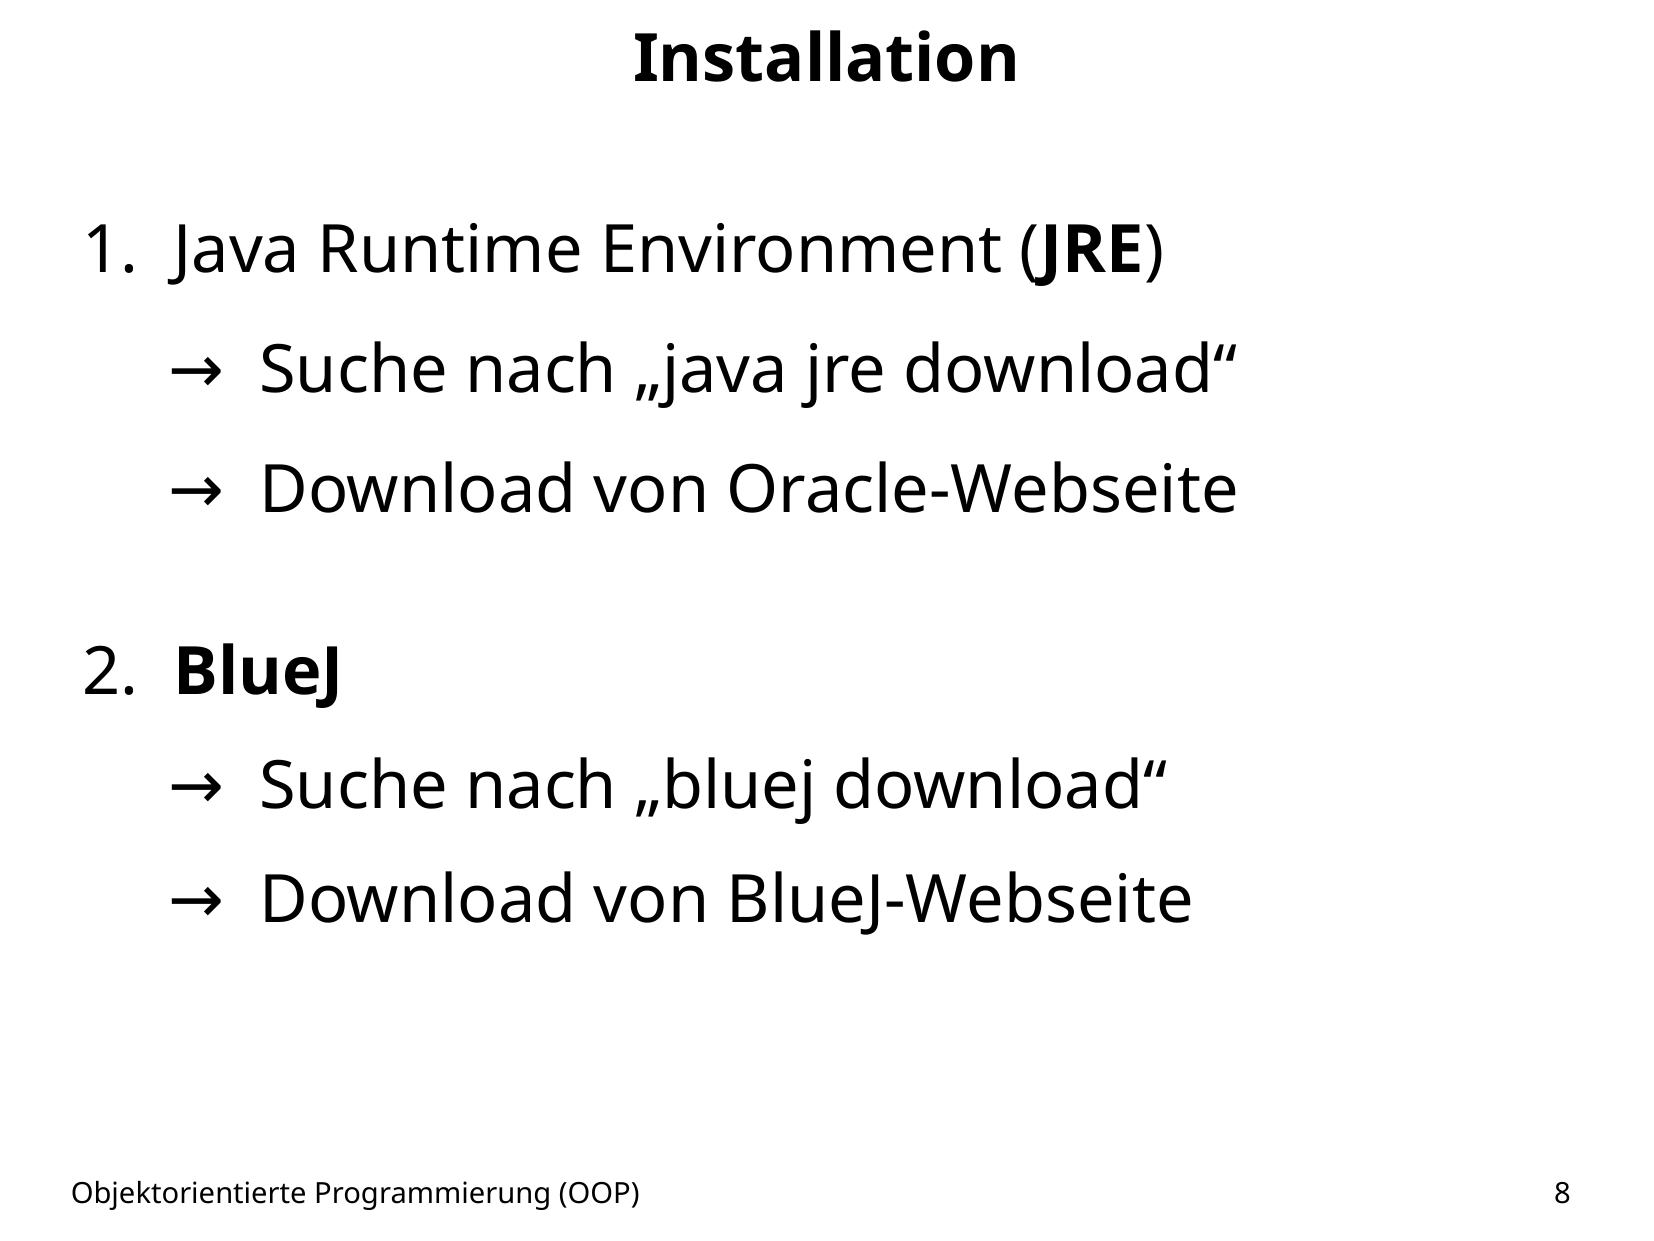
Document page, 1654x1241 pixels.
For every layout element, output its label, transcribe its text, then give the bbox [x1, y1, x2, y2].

title Installation [0, 5, 1654, 107]
list 1. Java Runtime Environment (JRE) → Suche nach „java jre download“ → Download von Oracle-Webseite 2. BlueJ → Suche nach „bluej download“ → Download von BlueJ-Webseite [82, 200, 1571, 1158]
